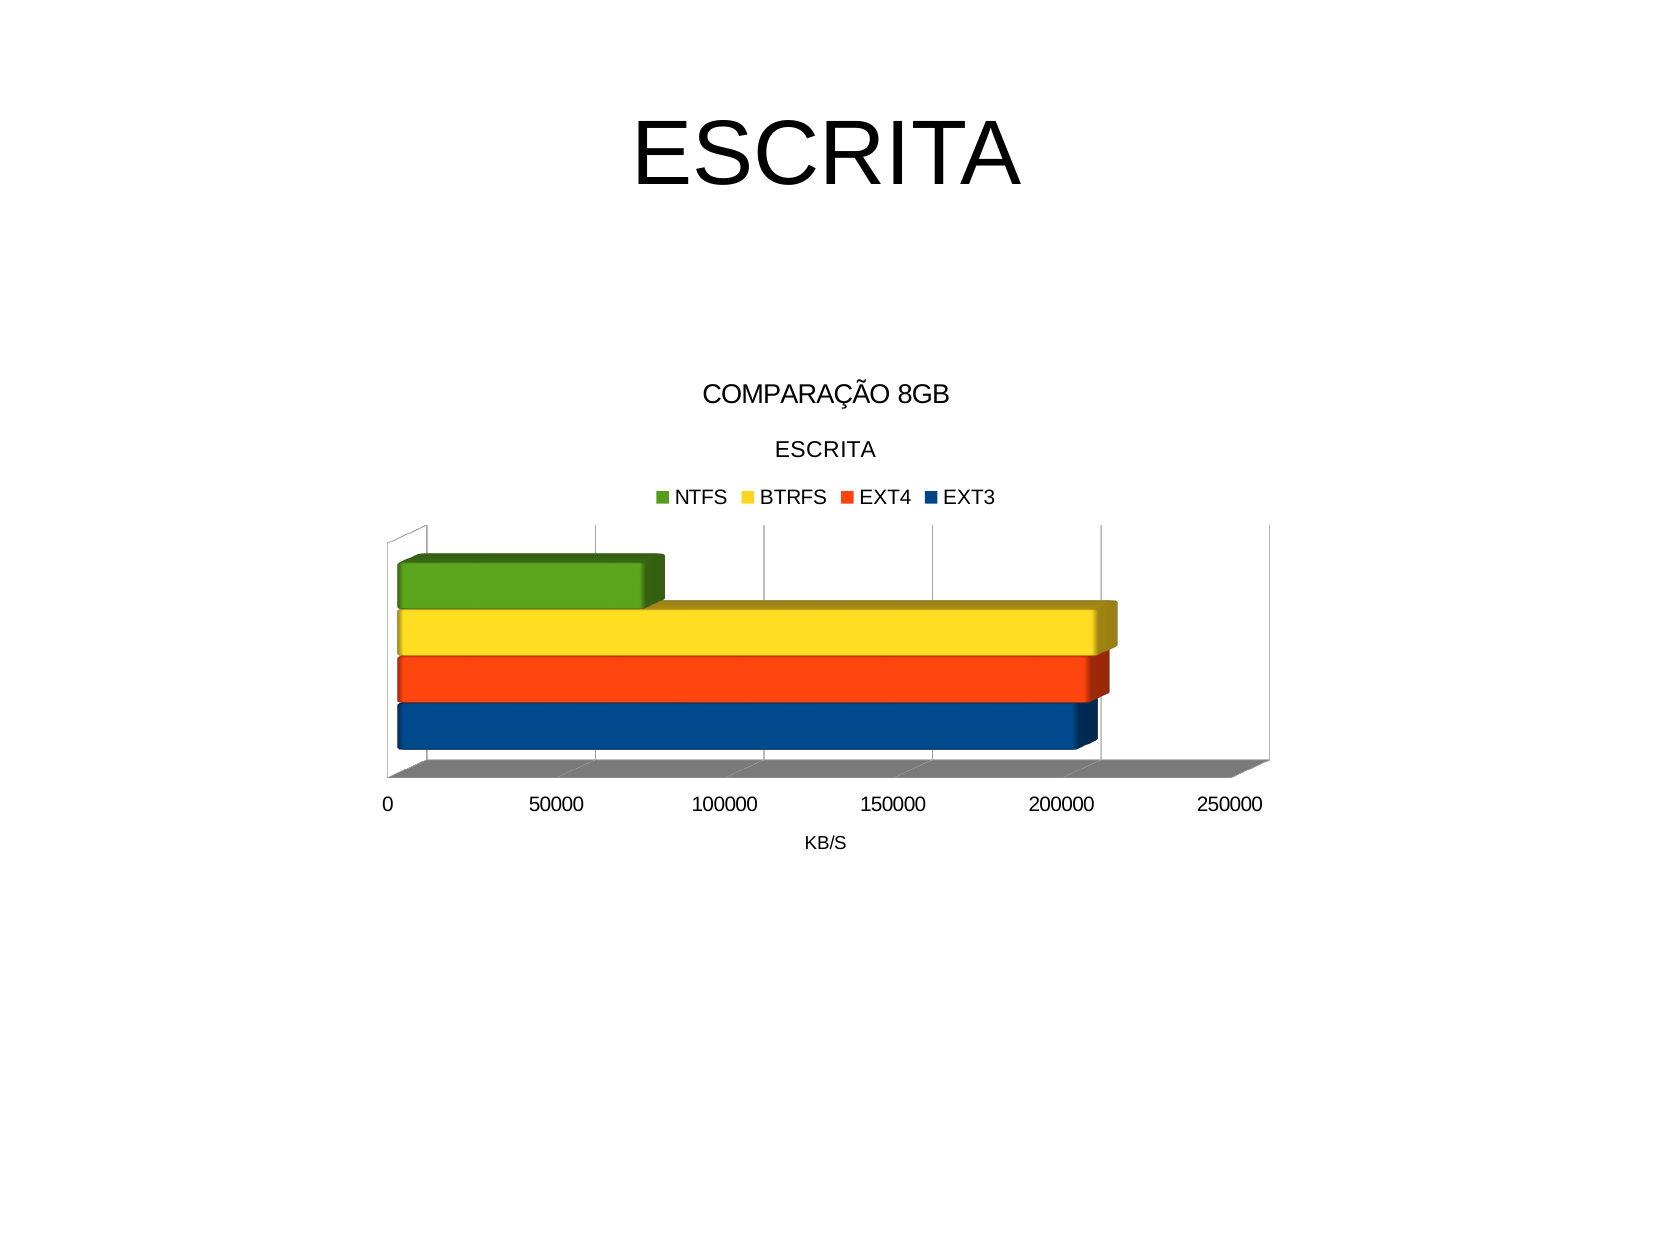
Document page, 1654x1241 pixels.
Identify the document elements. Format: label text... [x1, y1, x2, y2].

chart [353, 353, 1299, 885]
title ESCRITA [82, 49, 1571, 257]
